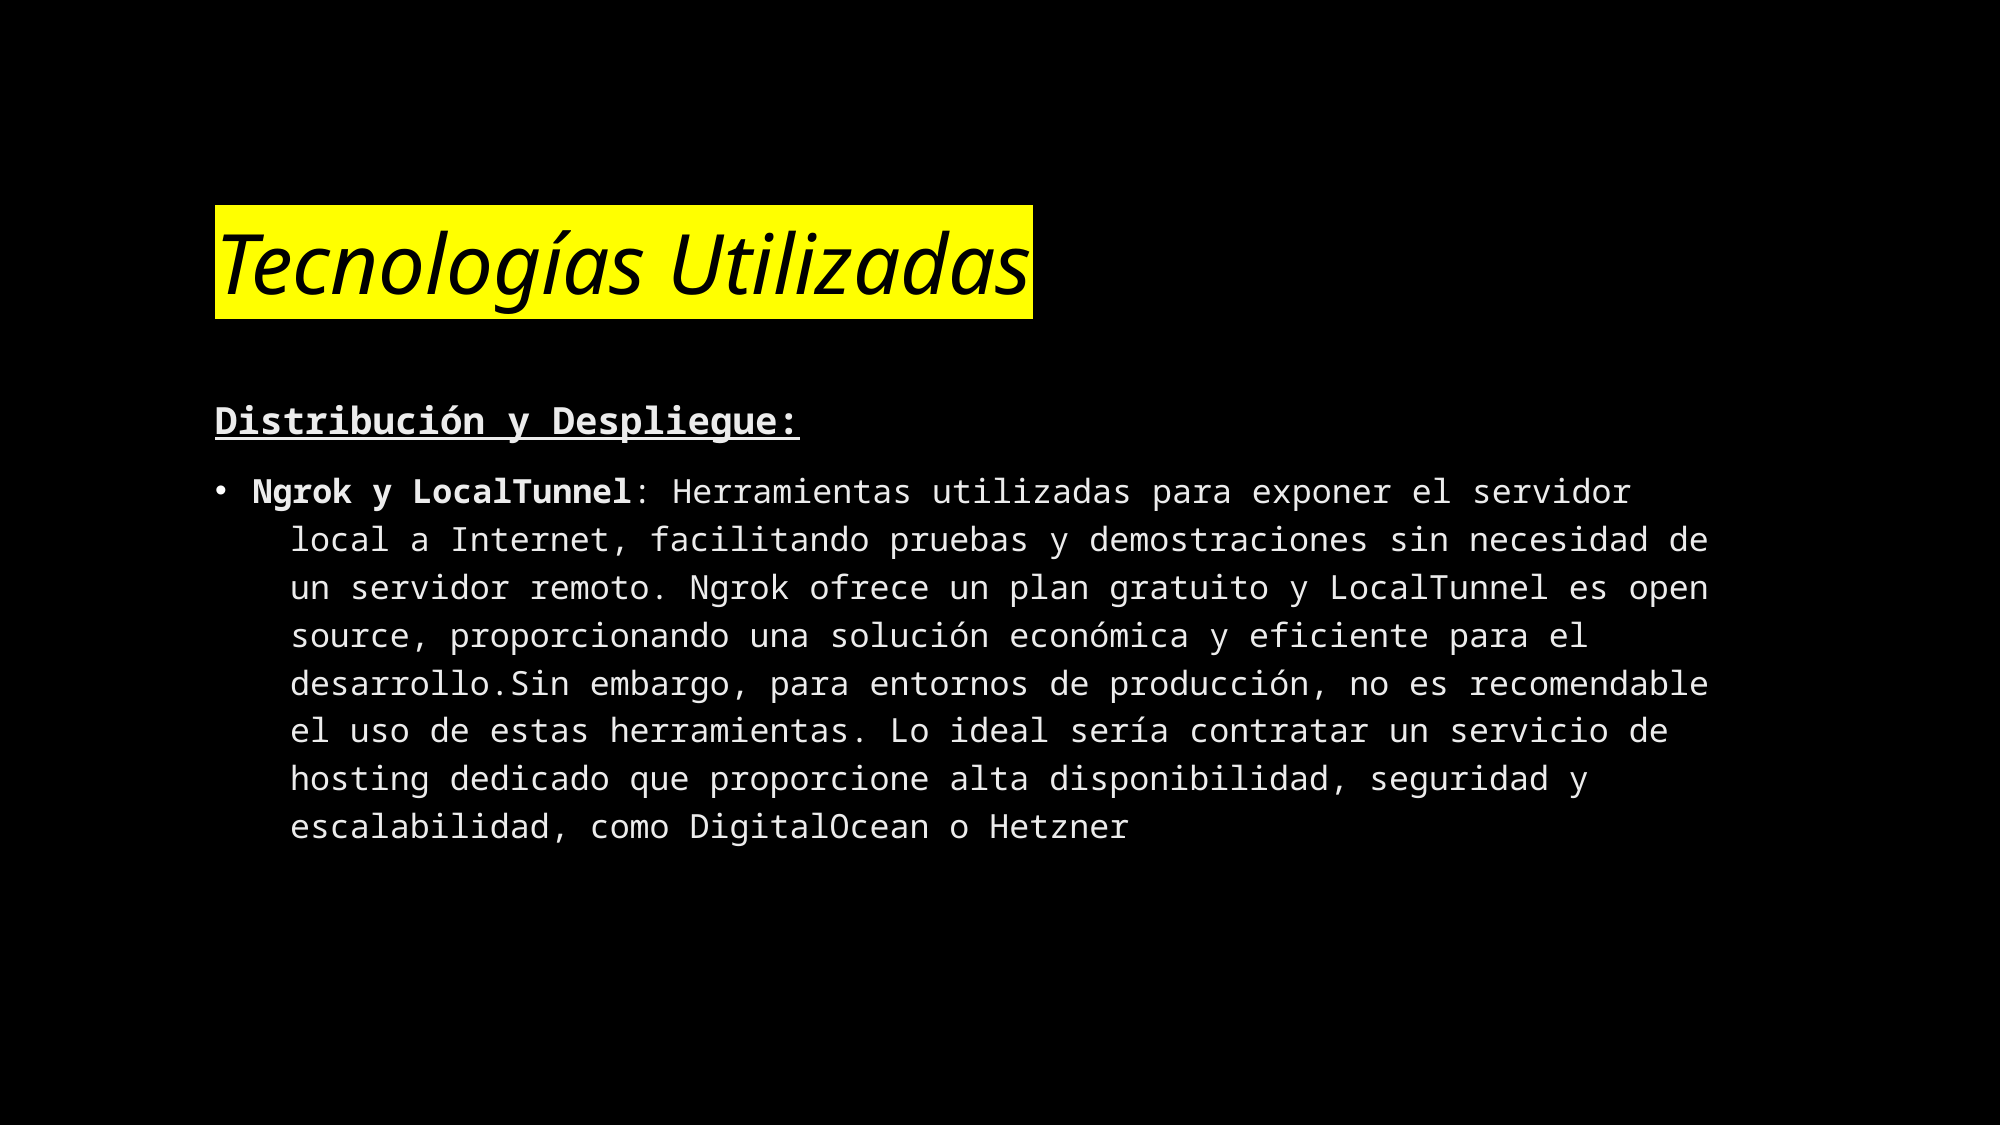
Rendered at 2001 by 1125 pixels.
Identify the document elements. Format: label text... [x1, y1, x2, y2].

title Tecnologías Utilizadas [200, 59, 1758, 319]
list Distribución y Despliegue: Ngrok y LocalTunnel: Herramientas utilizadas para exponer el servidor local a Internet, facilitando pruebas y demostraciones sin necesidad de un servidor remoto. Ngrok ofrece un plan gratuito y LocalTunnel es open source, proporcionando una solución económica y eficiente para el desarrollo​.Sin embargo, para entornos de producción, no es recomendable el uso de estas herramientas. Lo ideal sería contratar un servicio de hosting dedicado que proporcione alta disponibilidad, seguridad y escalabilidad, como DigitalOcean o Hetzner [200, 380, 1758, 1038]
